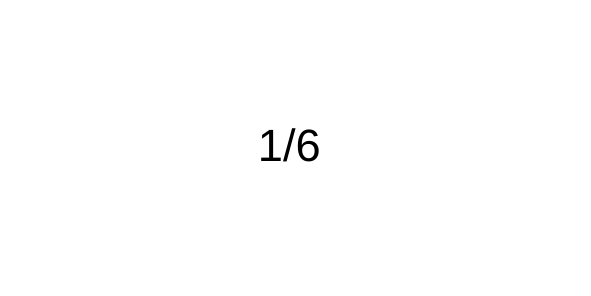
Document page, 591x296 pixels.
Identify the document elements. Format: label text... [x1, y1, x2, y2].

subtitle 1/6 [23, 0, 556, 292]
